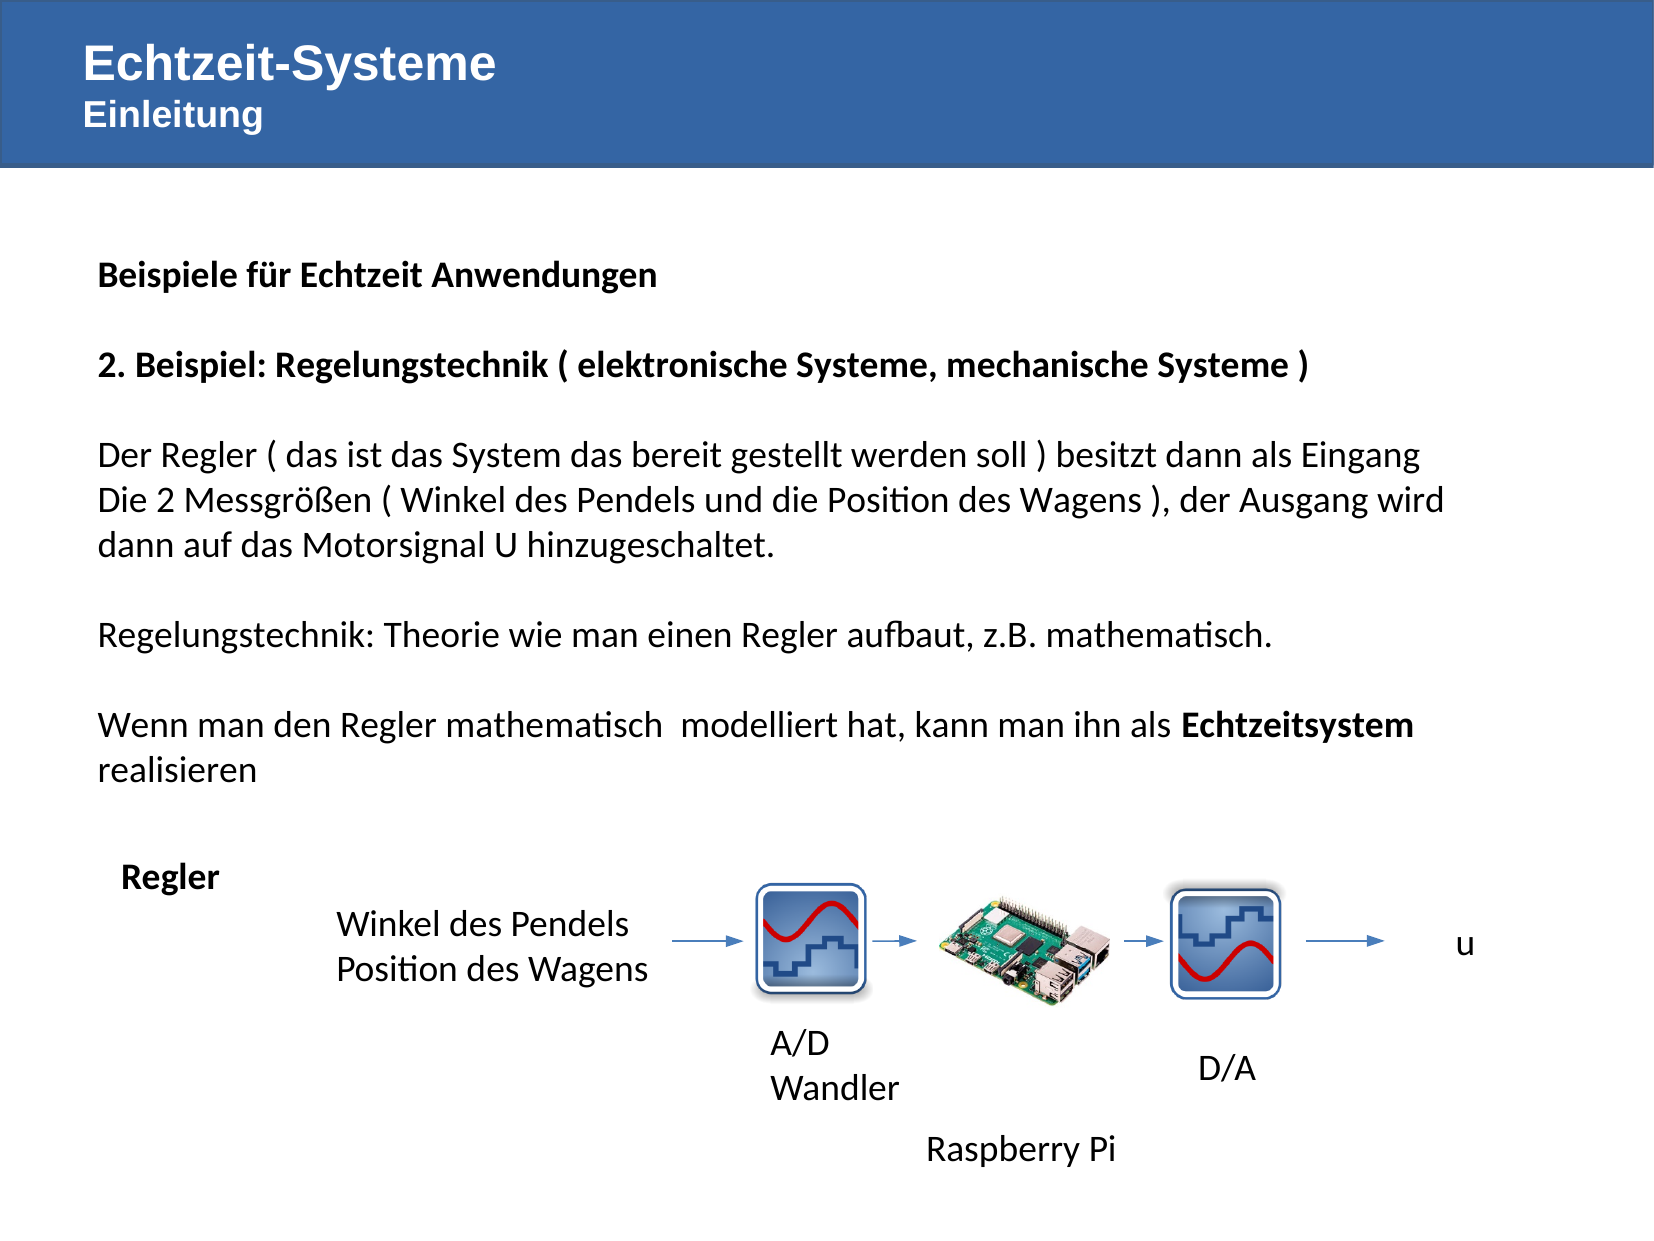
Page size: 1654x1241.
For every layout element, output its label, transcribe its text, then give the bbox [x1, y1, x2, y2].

text_box Regler [106, 844, 236, 906]
text_box Winkel des Pendels Position des Wagens [321, 891, 668, 998]
picture [939, 865, 1110, 1036]
picture [743, 876, 873, 1006]
text_box D/A [1183, 1035, 1273, 1097]
text_box A/D Wandler [755, 1010, 917, 1117]
title Echtzeit-Systeme Einleitung [82, 29, 1571, 136]
picture [1163, 876, 1293, 1006]
text_box Raspberry Pi [911, 1116, 1135, 1178]
text_box Beispiele für Echtzeit Anwendungen 2. Beispiel: Regelungstechnik ( elektronische Systeme, mechanische Systeme ) Der Regler ( das ist das System das bereit gestellt werden soll ) besitzt dann als Eingang Die 2 Messgrößen ( Winkel des Pendels und die Position des Wagens ), der Ausgang wird dann auf das Motorsignal U hinzugeschaltet. Regelungstechnik: Theorie wie man einen Regler aufbaut, z.B. mathematisch. Wenn man den Regler mathematisch modelliert hat, kann man ihn als Echtzeitsystem realisieren [83, 242, 1488, 977]
text_box u [1440, 910, 1491, 972]
